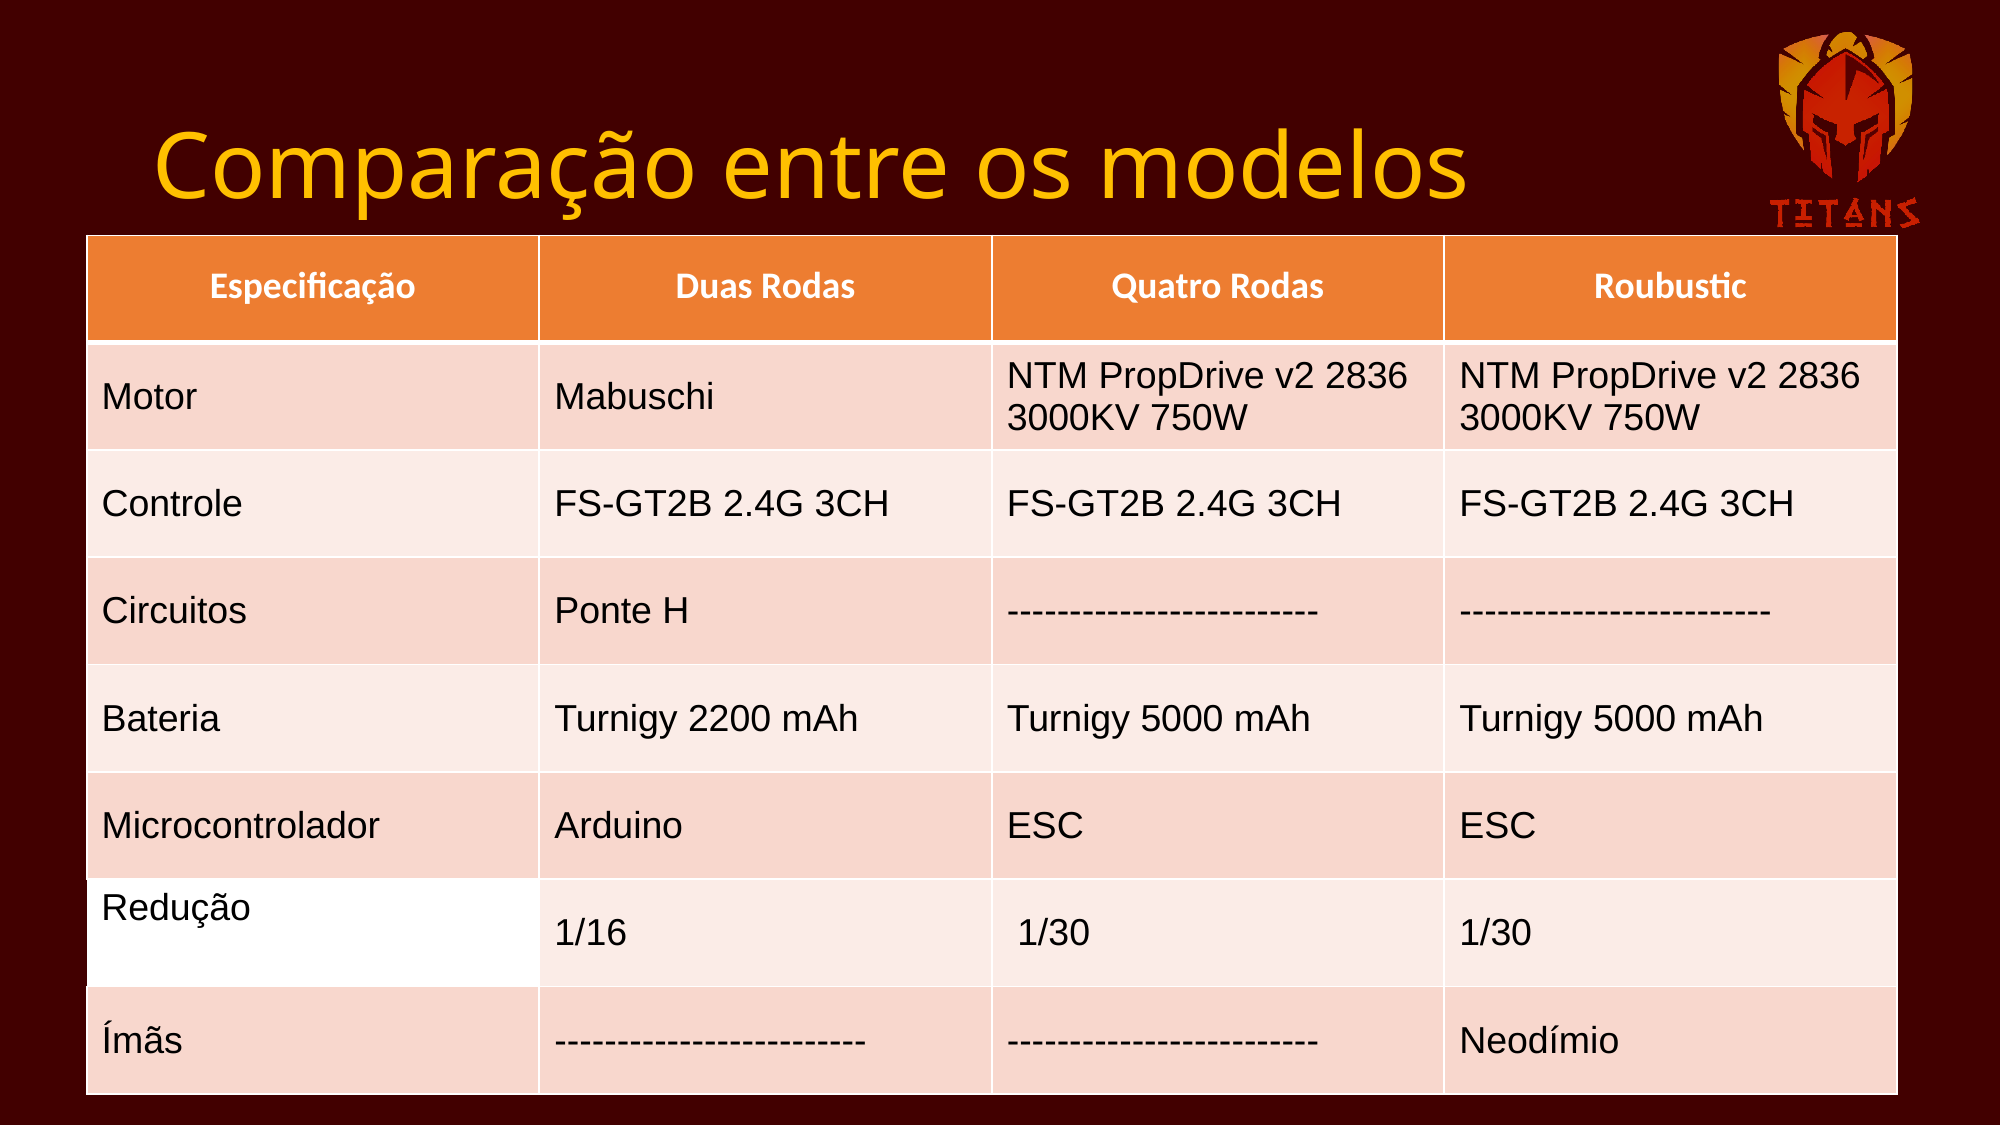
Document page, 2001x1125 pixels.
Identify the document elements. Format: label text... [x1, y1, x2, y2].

table_cell 1/30 [1445, 880, 1896, 986]
table_cell Turnigy 5000 mAh [993, 665, 1443, 771]
table_cell Arduino [540, 773, 991, 878]
table_cell Circuitos [88, 558, 538, 664]
table_cell ESC [1445, 773, 1896, 878]
table_cell ESC [993, 773, 1443, 878]
table_cell NTM PropDrive v2 2836 3000KV 750W [993, 345, 1443, 449]
table_cell Bateria [88, 665, 538, 771]
title Comparação entre os modelos [137, 59, 1713, 235]
table_header Roubustic [1445, 236, 1896, 340]
table_cell ------------------------- [993, 987, 1443, 1093]
table_cell ------------------------- [993, 558, 1443, 664]
table_cell FS-GT2B 2.4G 3CH [1445, 451, 1896, 556]
table_header Duas Rodas [540, 236, 991, 340]
table_header Quatro Rodas [993, 236, 1443, 340]
table_cell FS-GT2B 2.4G 3CH [540, 451, 991, 556]
table_cell Ímãs [88, 987, 538, 1093]
picture [1713, 19, 1976, 256]
table_cell NTM PropDrive v2 2836 3000KV 750W [1445, 345, 1896, 449]
table_cell Microcontrolador [88, 773, 538, 878]
table_cell ------------------------- [540, 987, 991, 1093]
table_cell Mabuschi [540, 345, 991, 449]
table_cell Ponte H [540, 558, 991, 664]
table_cell ------------------------- [1445, 558, 1896, 664]
table_cell 1/30 [993, 880, 1443, 986]
table_cell Redução [87, 880, 538, 986]
table_cell Neodímio [1445, 987, 1896, 1093]
table_cell 1/16 [540, 880, 991, 986]
table_cell Controle [88, 451, 538, 556]
table_cell FS-GT2B 2.4G 3CH [993, 451, 1443, 556]
table_cell Motor [88, 345, 538, 449]
table_header Especificação [88, 236, 538, 340]
table_cell Turnigy 5000 mAh [1445, 665, 1896, 771]
table_cell Turnigy 2200 mAh [540, 665, 991, 771]
